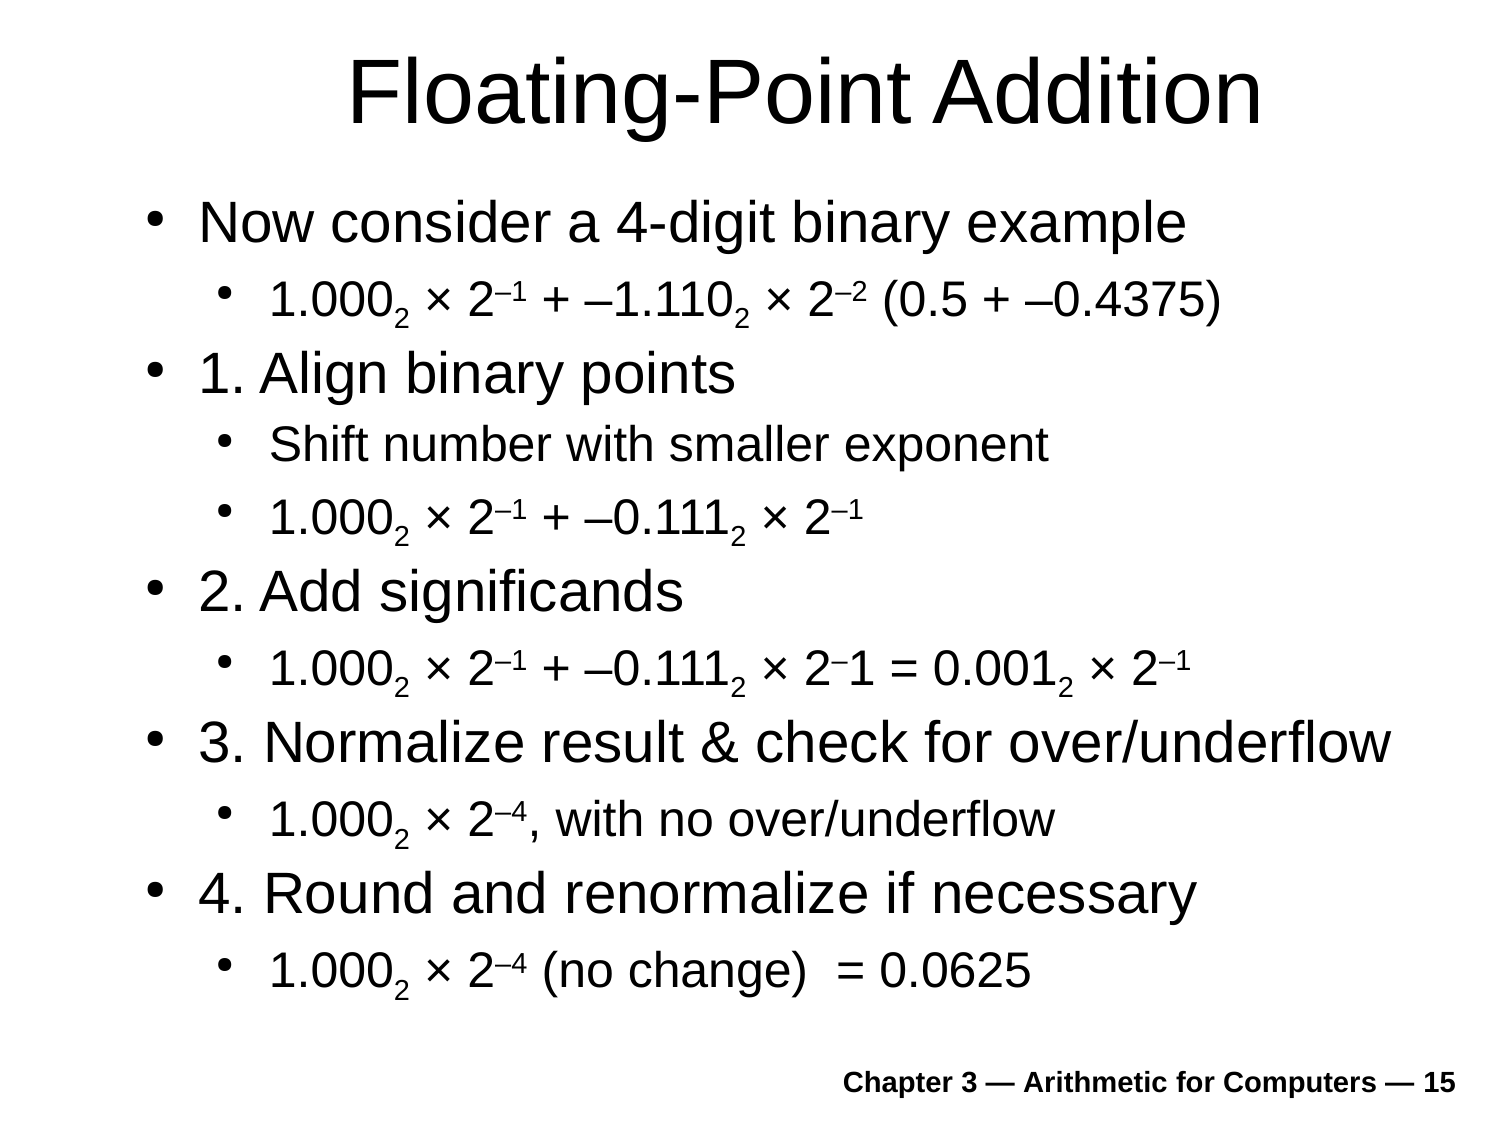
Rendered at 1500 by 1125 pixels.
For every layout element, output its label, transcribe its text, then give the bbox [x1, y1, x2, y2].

title Floating-Point Addition [112, 23, 1468, 149]
list Now consider a 4-digit binary example 1.0002 × 2–1 + –1.1102 × 2–2 (0.5 + –0.4375) 1. Align binary points Shift number with smaller exponent 1.0002 × 2–1 + –0.1112 × 2–1 2. Add significands 1.0002 × 2–1 + –0.1112 × 2–1 = 0.0012 × 2–1 3. Normalize result & check for over/underflow 1.0002 × 2–4, with no over/underflow 4. Round and renormalize if necessary 1.0002 × 2–4 (no change) = 0.0625 [112, 184, 1469, 1024]
text_box Chapter 3 — Arithmetic for Computers — <number> [277, 1046, 1471, 1106]
